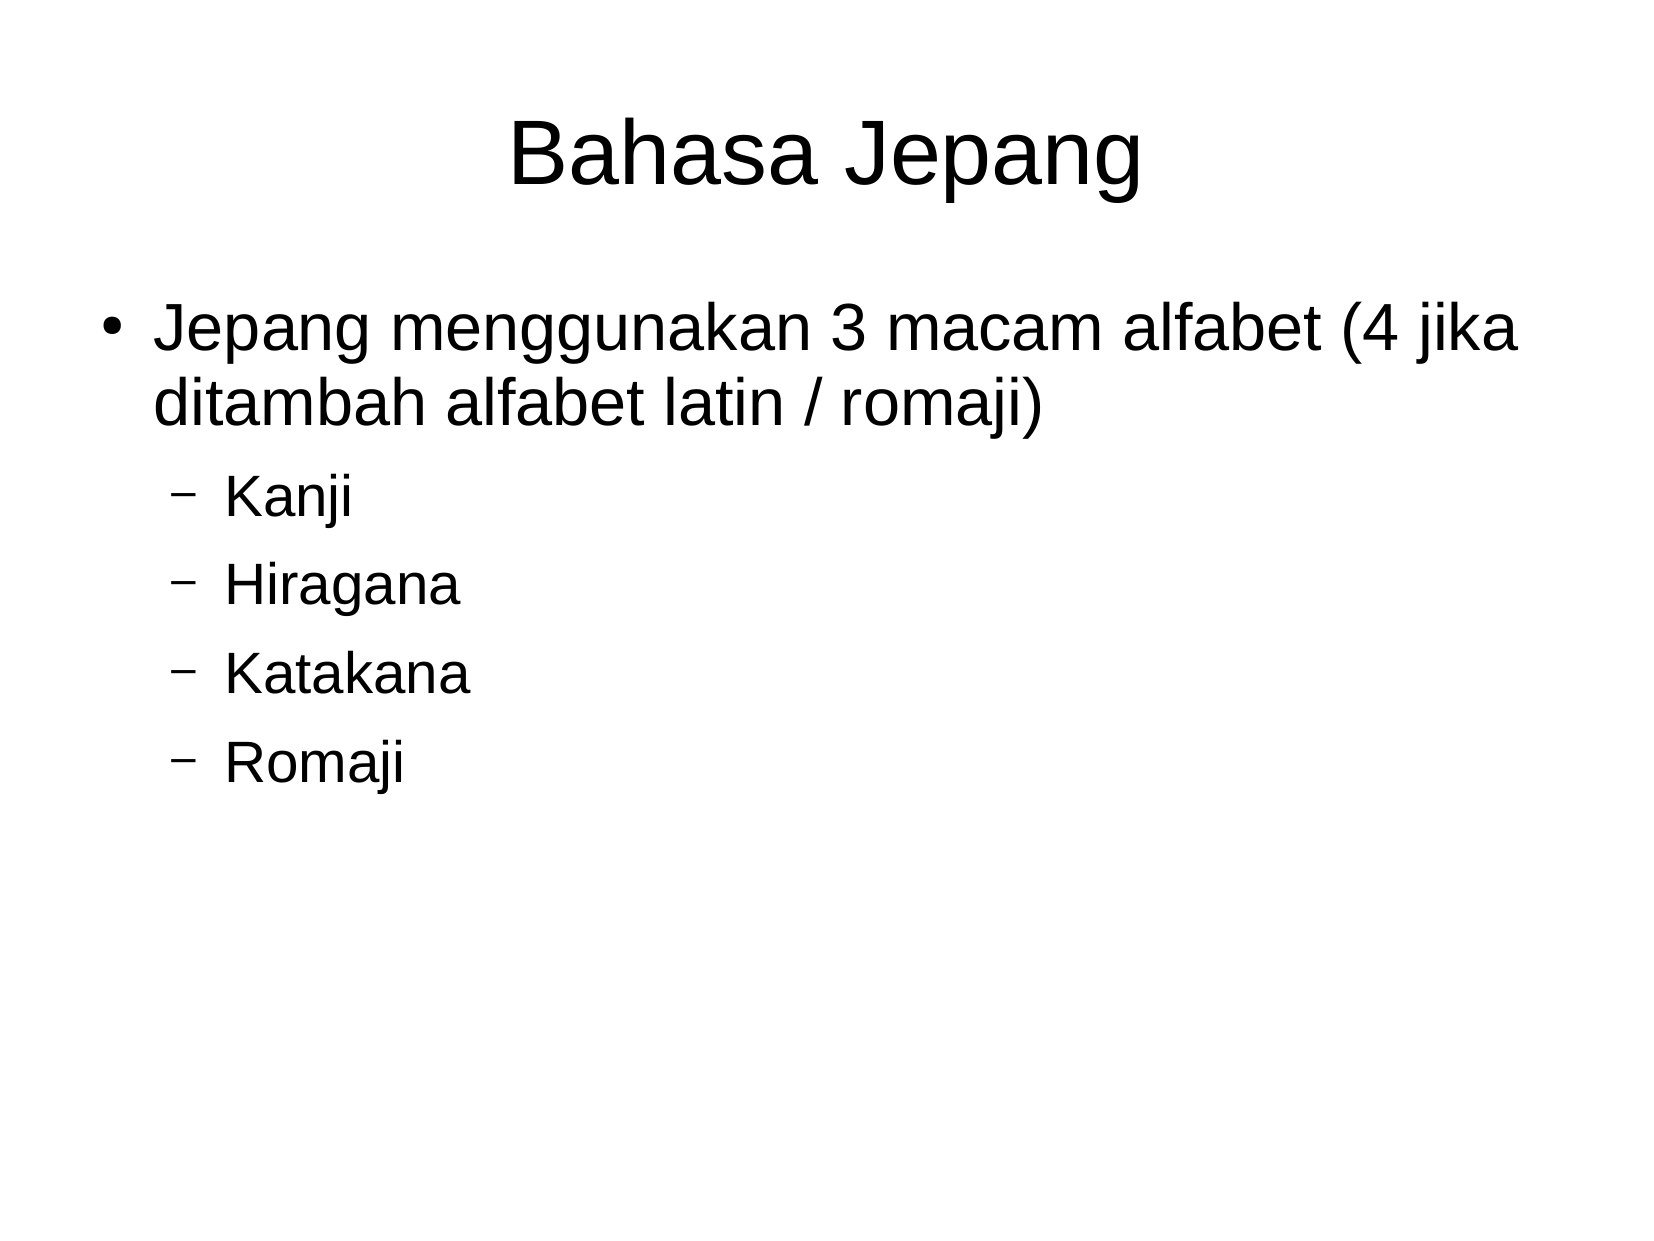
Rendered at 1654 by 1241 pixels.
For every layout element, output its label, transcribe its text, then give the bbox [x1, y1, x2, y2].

title Bahasa Jepang [82, 49, 1571, 257]
list Jepang menggunakan 3 macam alfabet (4 jika ditambah alfabet latin / romaji) Kanji Hiragana Katakana Romaji [82, 290, 1571, 1010]
